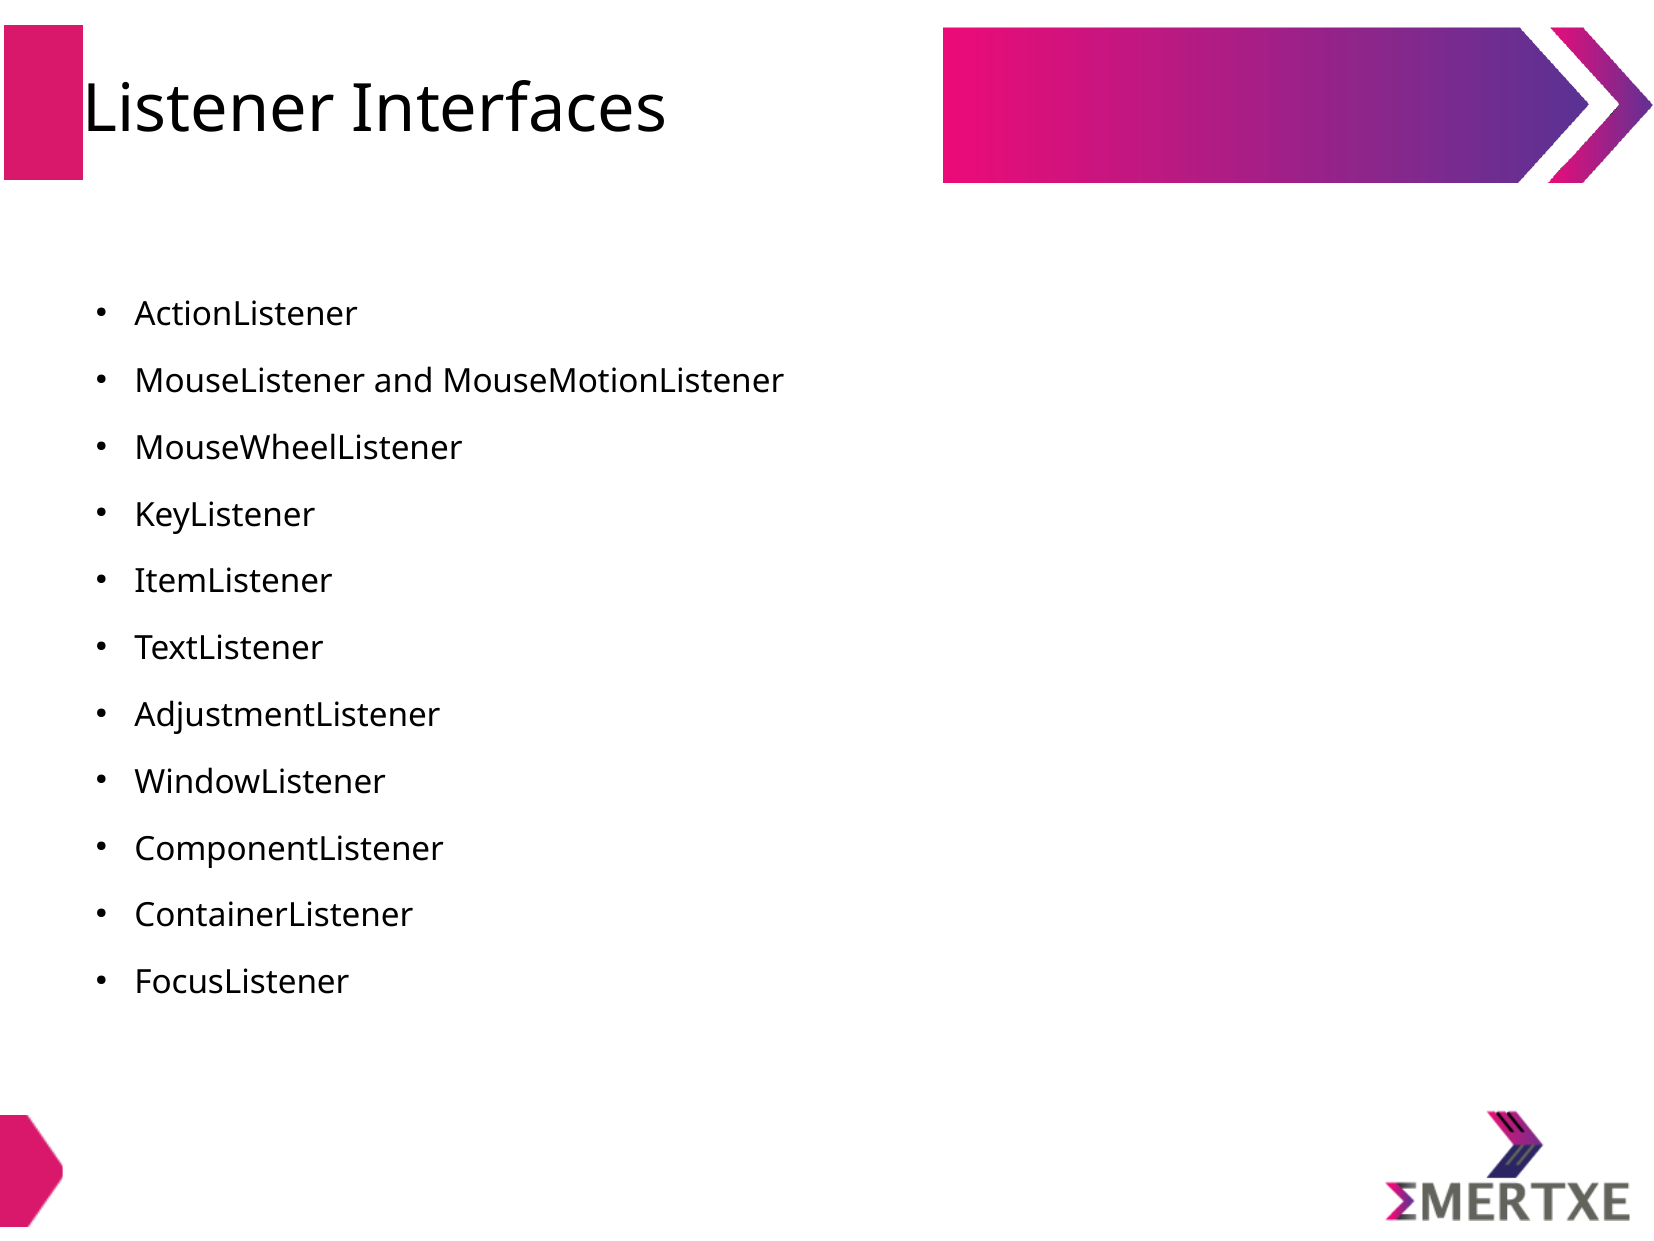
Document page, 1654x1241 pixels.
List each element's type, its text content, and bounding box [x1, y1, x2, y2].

list ActionListener MouseListener and MouseMotionListener MouseWheelListener KeyListener ItemListener TextListener AdjustmentListener WindowListener ComponentListener ContainerListener FocusListener [82, 290, 1571, 1010]
picture [1385, 1107, 1631, 1221]
picture [1571, 27, 1653, 183]
title Listener Interfaces [82, 2, 1571, 210]
